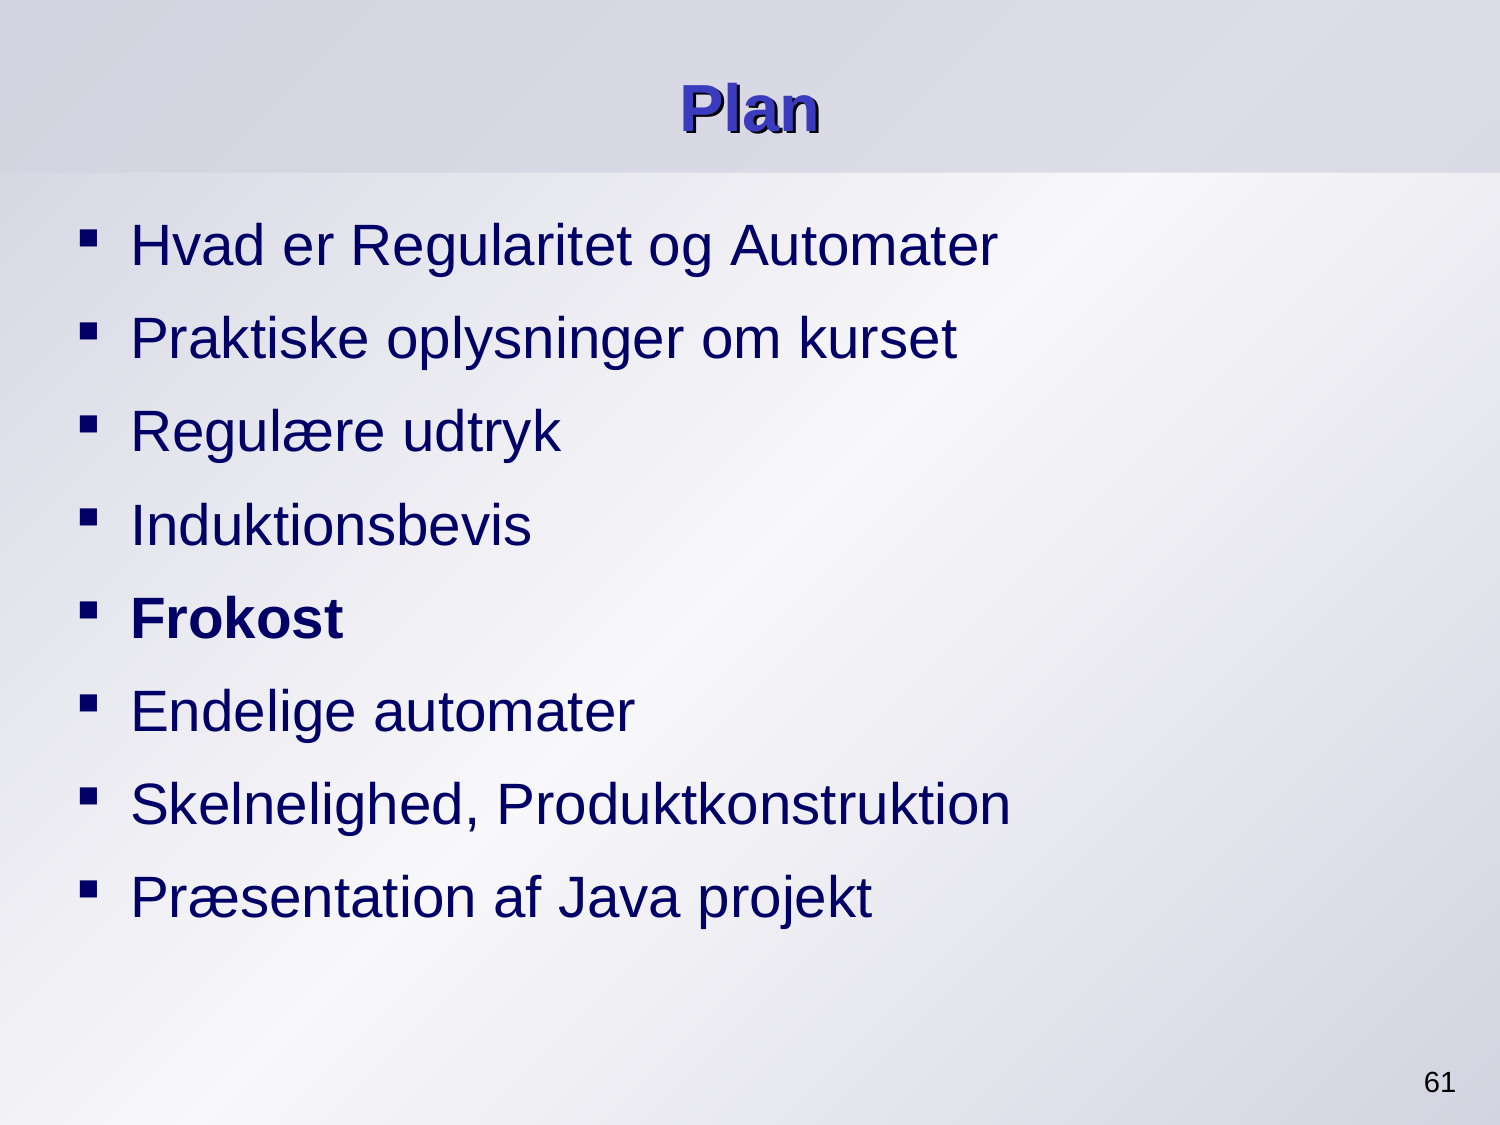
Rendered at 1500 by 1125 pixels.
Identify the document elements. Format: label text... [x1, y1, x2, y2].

title Plan [74, 24, 1425, 174]
list Hvad er Regularitet og Automater Praktiske oplysninger om kurset Regulære udtryk Induktionsbevis Frokost Endelige automater Skelnelighed, Produktkonstruktion Præsentation af Java projekt [75, 197, 1459, 1123]
